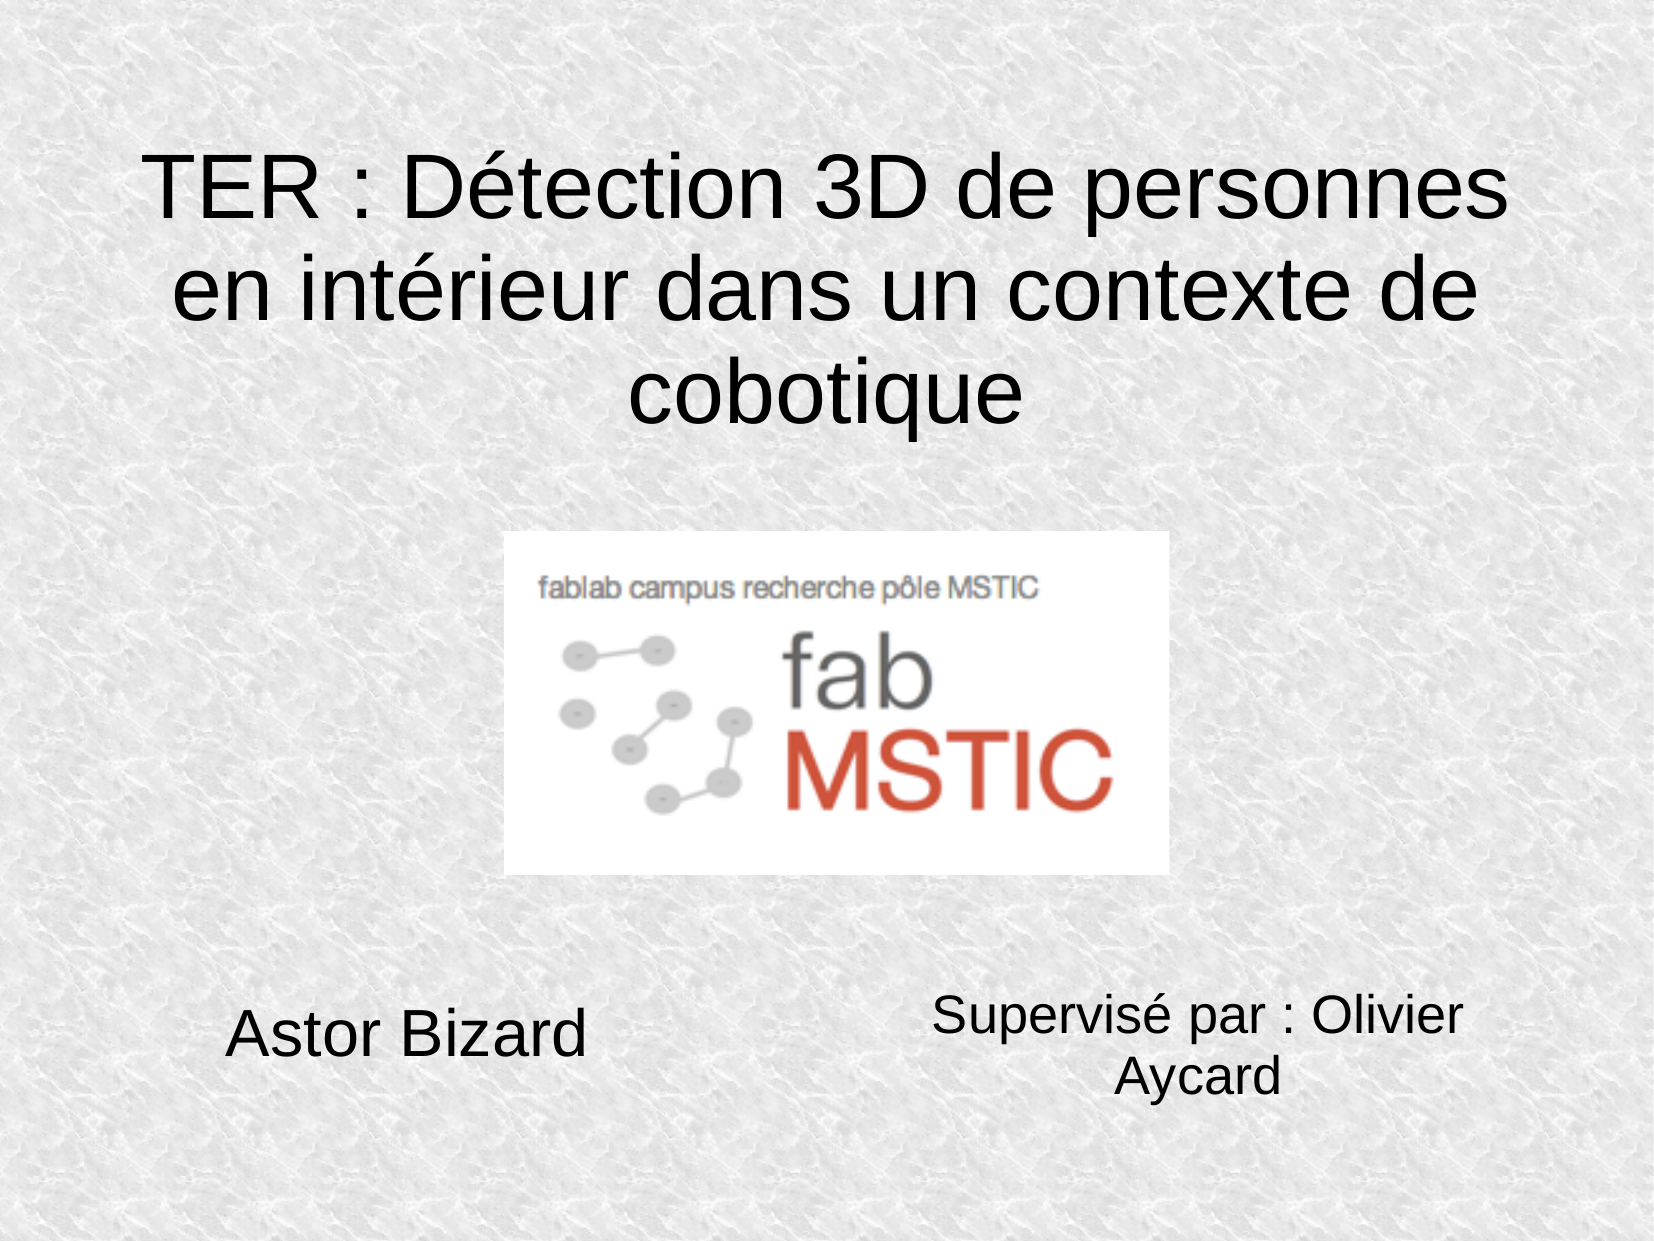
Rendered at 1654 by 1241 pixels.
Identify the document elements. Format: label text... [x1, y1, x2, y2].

title TER : Détection 3D de personnes en intérieur dans un contexte de cobotique [82, 81, 1571, 497]
text_box Supervisé par : Olivier Aycard [850, 968, 1548, 1123]
subtitle Astor Bizard [59, 956, 756, 1109]
picture [0, 0, 1654, 1241]
